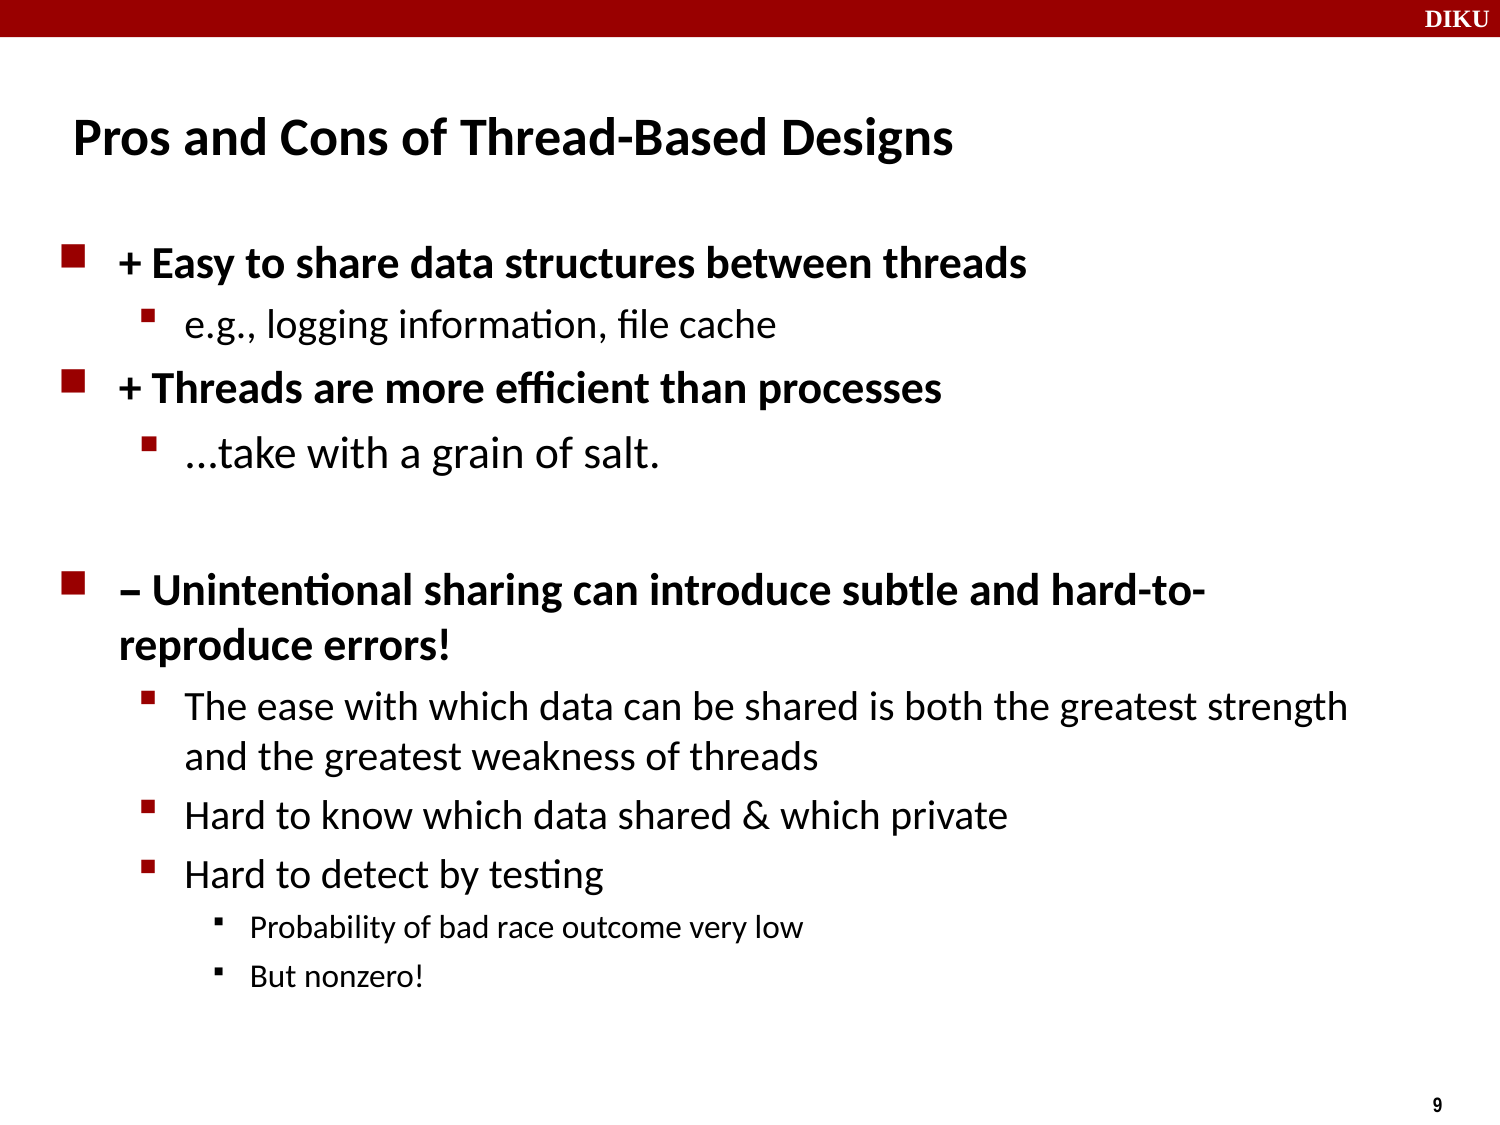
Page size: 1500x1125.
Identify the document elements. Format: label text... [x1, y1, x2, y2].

text_box + Easy to share data structures between threads e.g., logging information, file cache + Threads are more efficient than processes ...take with a grain of salt. – Unintentional sharing can introduce subtle and hard-to-reproduce errors! The ease with which data can be shared is both the greatest strength and the greatest weakness of threads Hard to know which data shared & which private Hard to detect by testing Probability of bad race outcome very low But nonzero! [47, 224, 1411, 1082]
text_box Pros and Cons of Thread-Based Designs [58, 71, 1350, 197]
